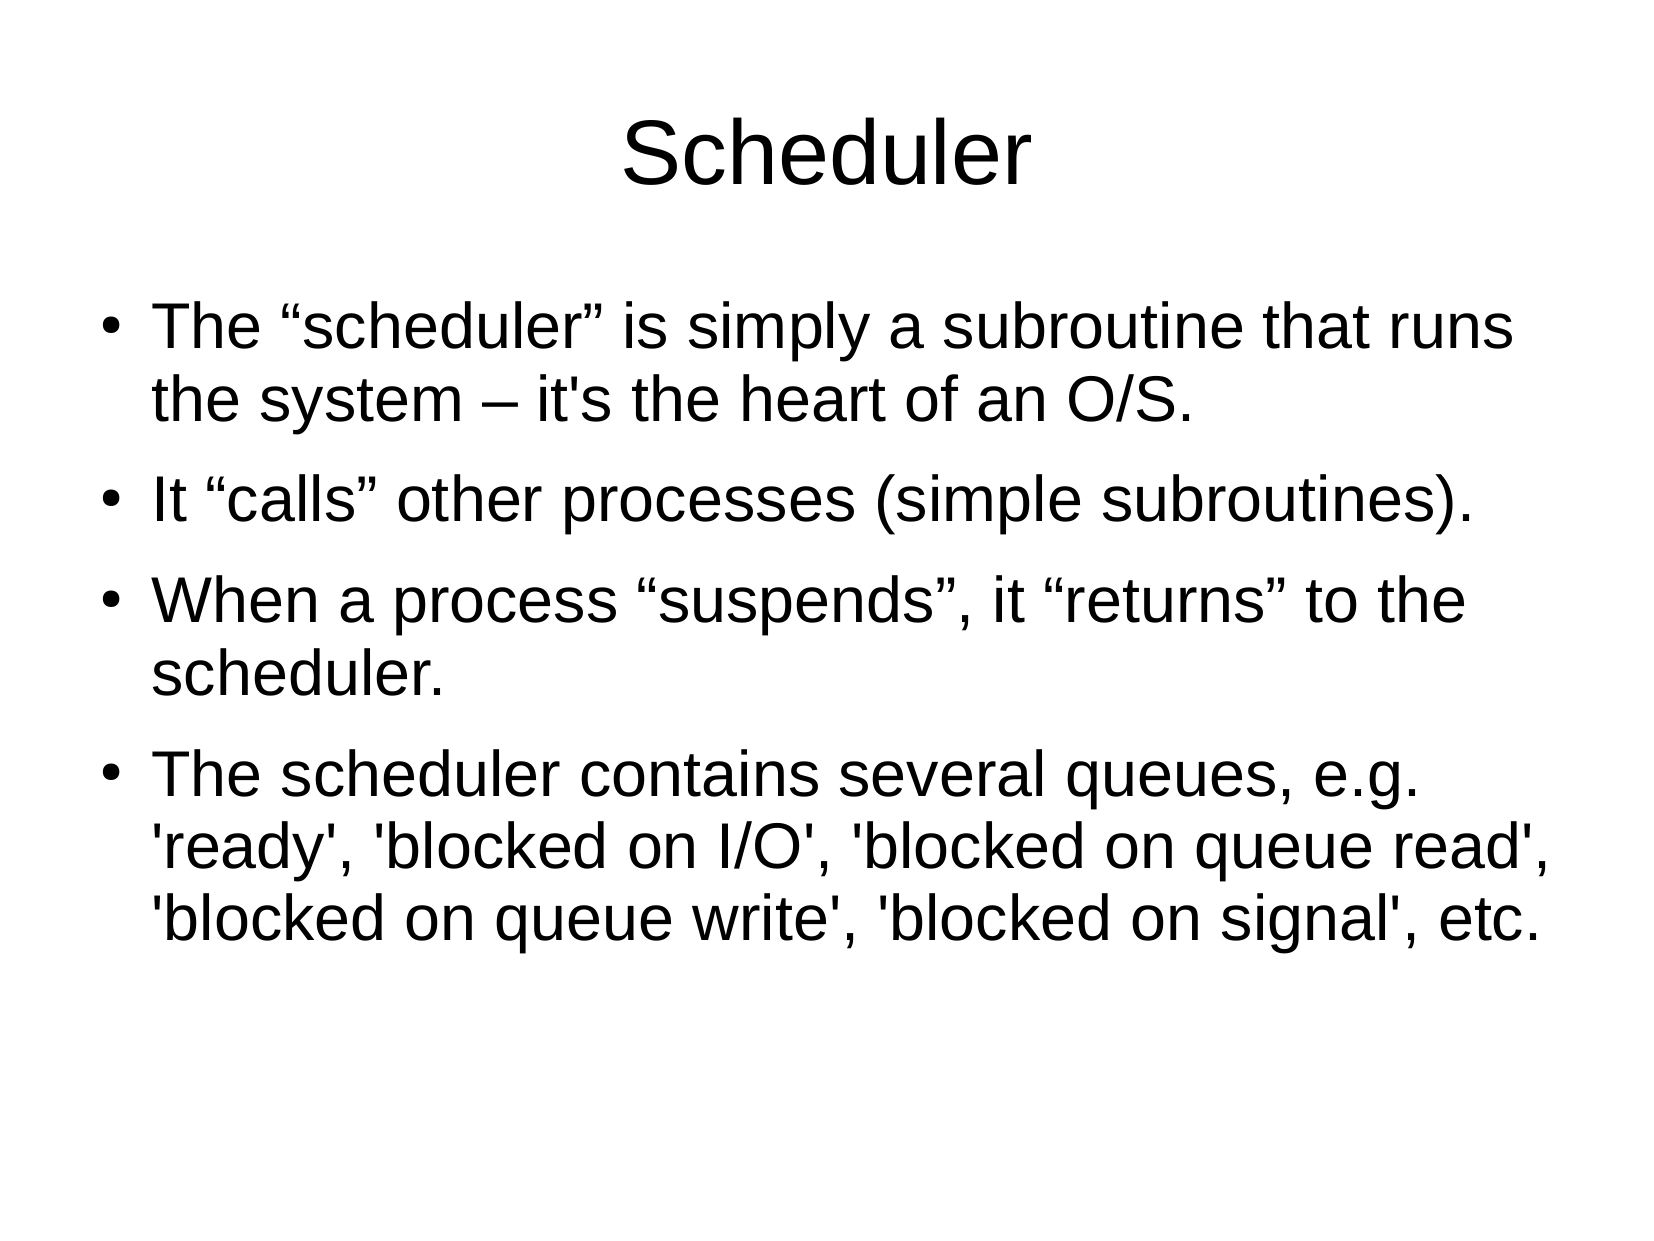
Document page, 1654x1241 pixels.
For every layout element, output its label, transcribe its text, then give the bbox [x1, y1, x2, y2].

title Scheduler [82, 49, 1571, 257]
list The “scheduler” is simply a subroutine that runs the system – it's the heart of an O/S. It “calls” other processes (simple subroutines). When a process “suspends”, it “returns” to the scheduler. The scheduler contains several queues, e.g. 'ready', 'blocked on I/O', 'blocked on queue read', 'blocked on queue write', 'blocked on signal', etc. [82, 290, 1571, 1010]
